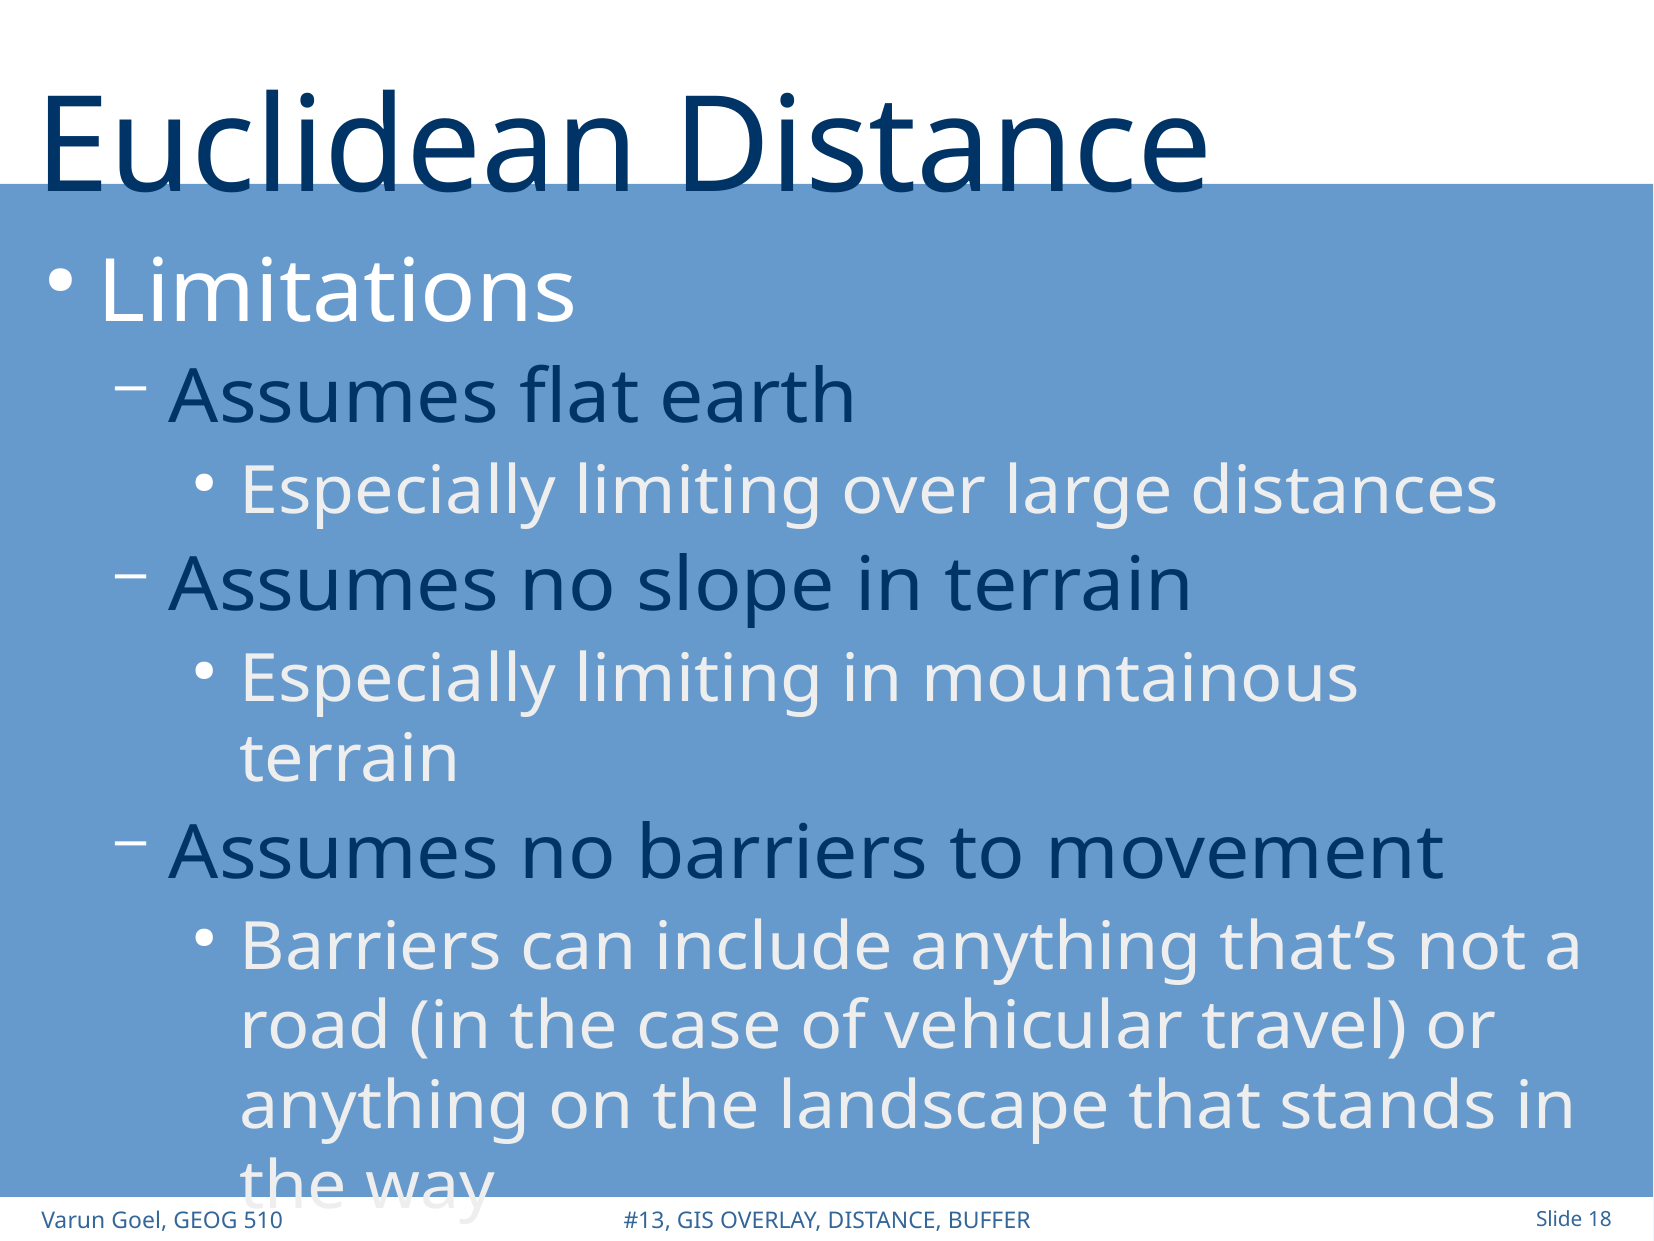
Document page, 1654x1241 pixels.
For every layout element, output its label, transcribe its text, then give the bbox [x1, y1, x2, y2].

list Limitations Assumes flat earth Especially limiting over large distances Assumes no slope in terrain Especially limiting in mountainous terrain Assumes no barriers to movement Barriers can include anything that’s not a road (in the case of vehicular travel) or anything on the landscape that stands in the way [26, 237, 1601, 1163]
title Euclidean Distance [35, 35, 1573, 237]
